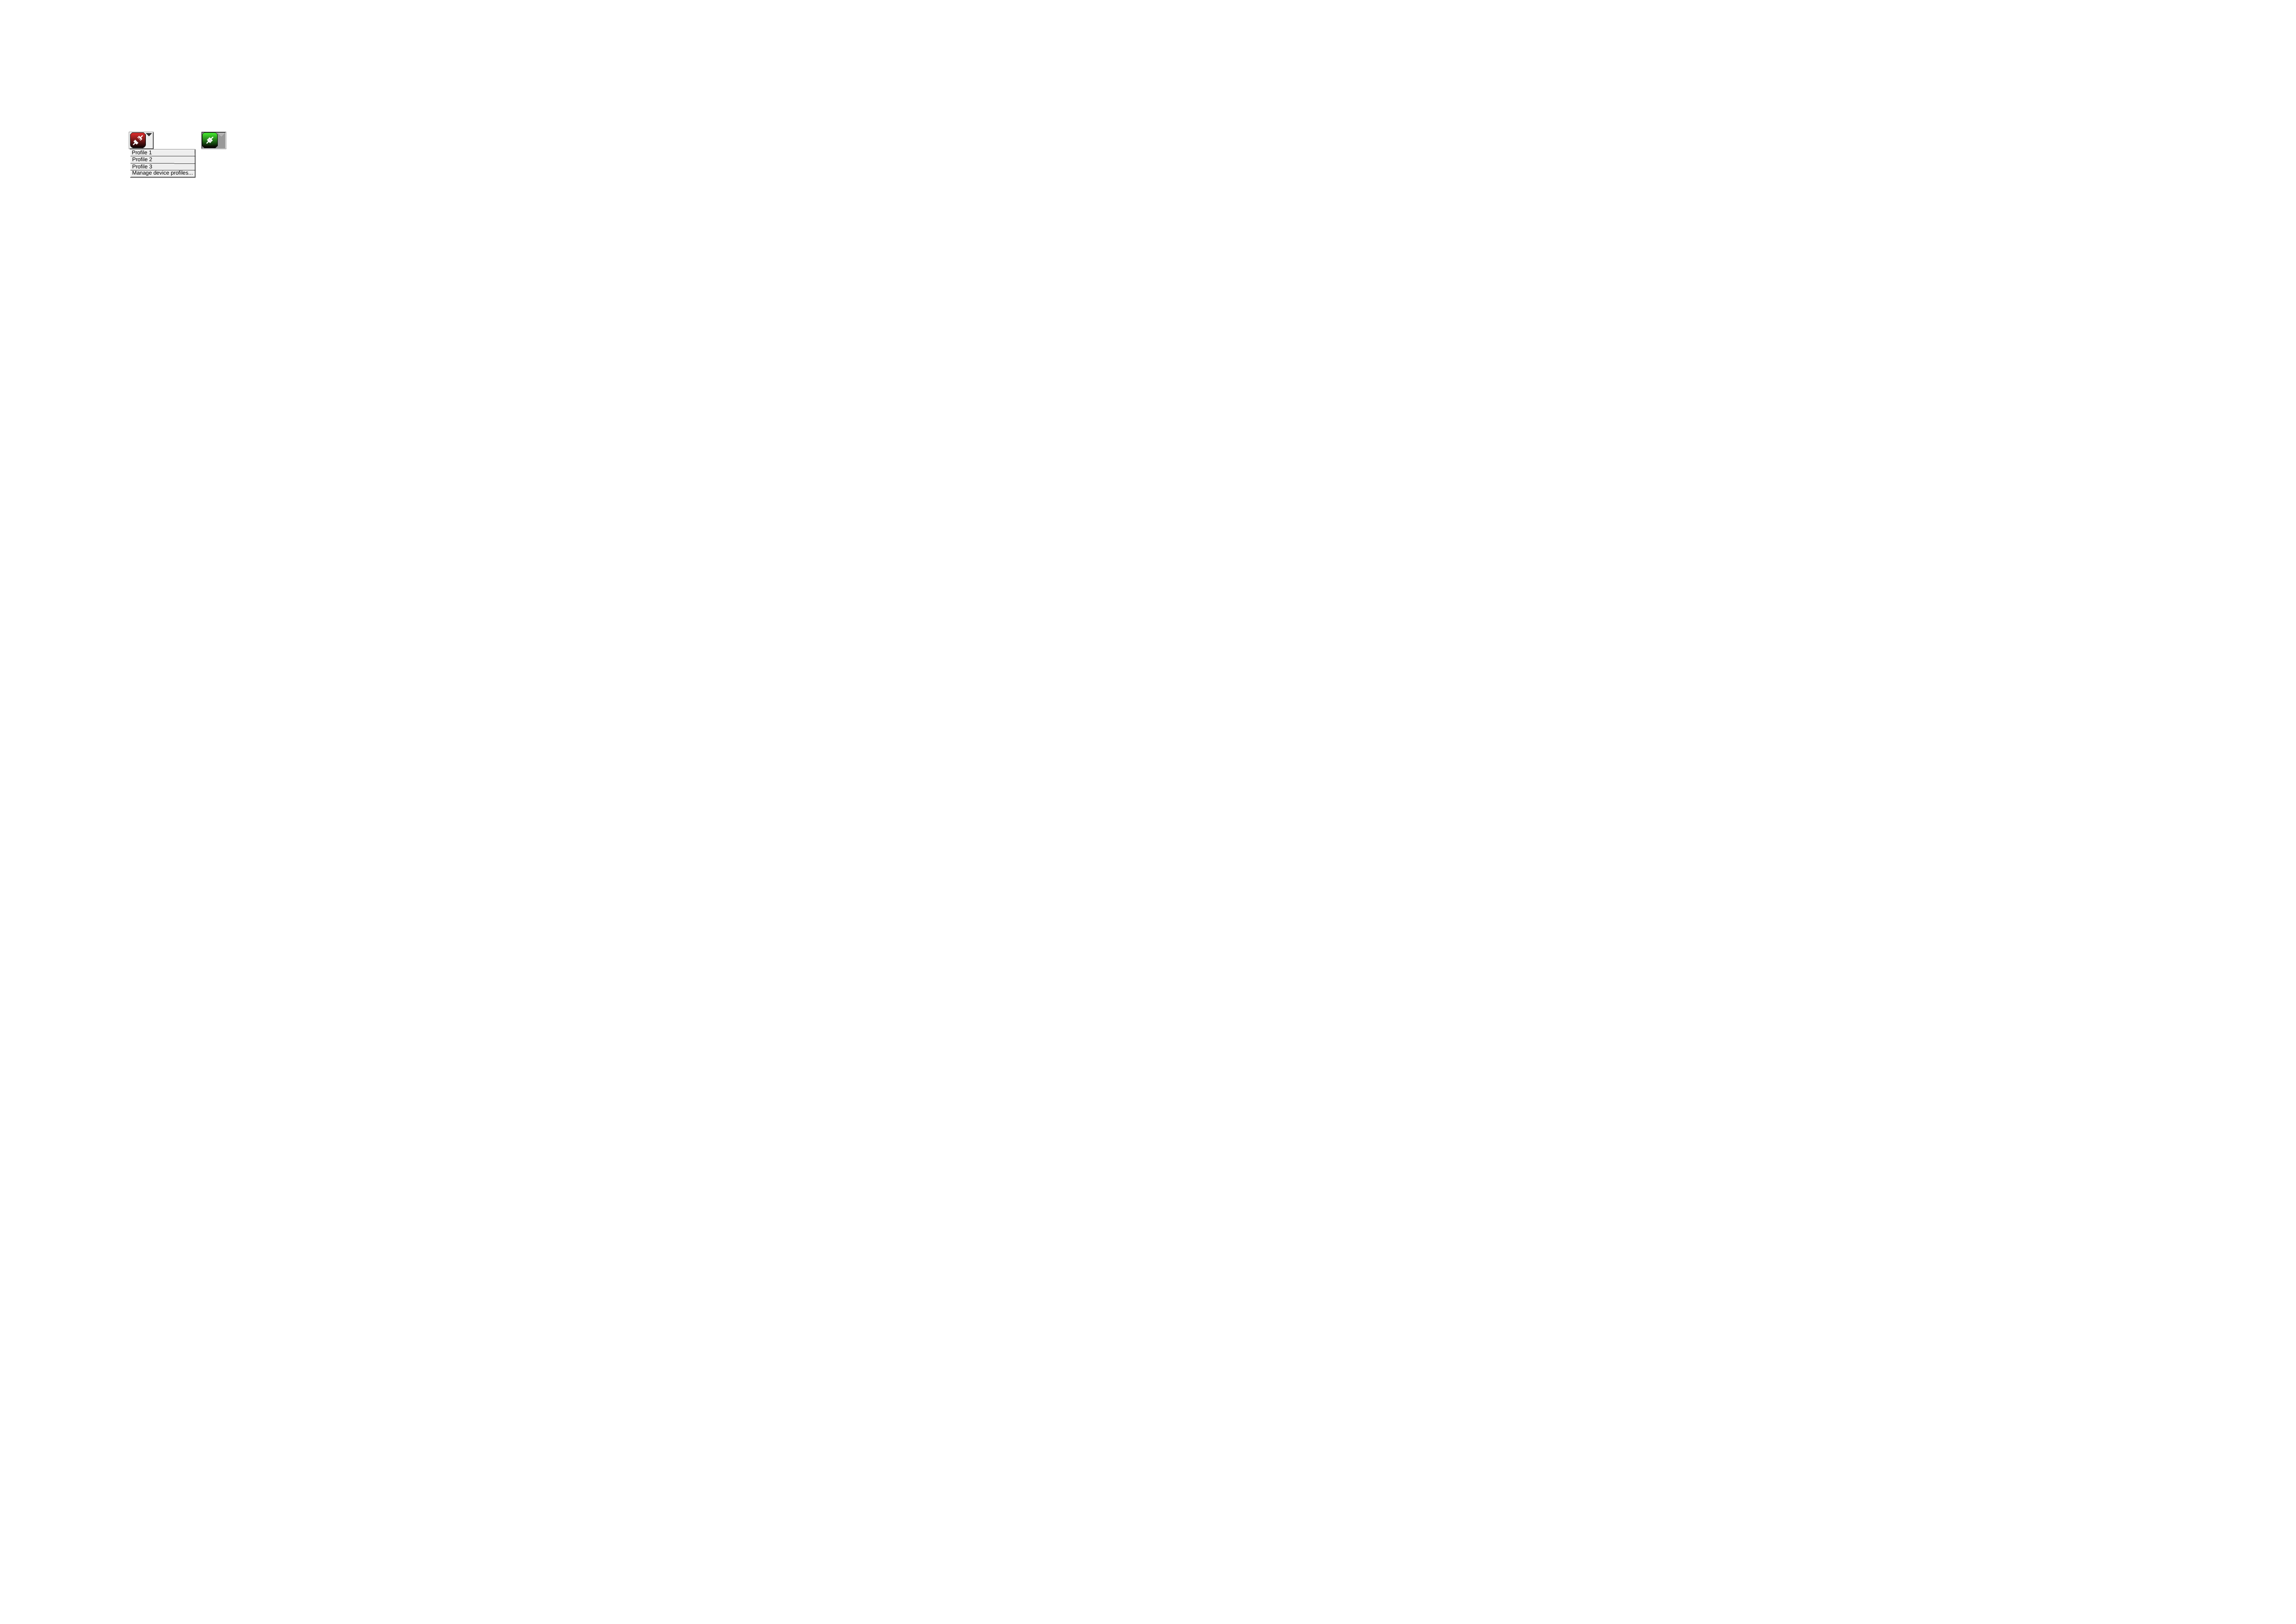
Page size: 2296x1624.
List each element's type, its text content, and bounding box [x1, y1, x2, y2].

text_box Profile 1 [127, 147, 188, 161]
text_box Profile 2 [127, 156, 195, 167]
text_box Manage device profiles... [127, 175, 206, 181]
text_box [146, 132, 153, 147]
text_box [188, 149, 196, 154]
text_box [202, 133, 225, 148]
picture [130, 132, 146, 147]
picture [202, 132, 218, 148]
text_box Profile 3 [127, 161, 206, 175]
